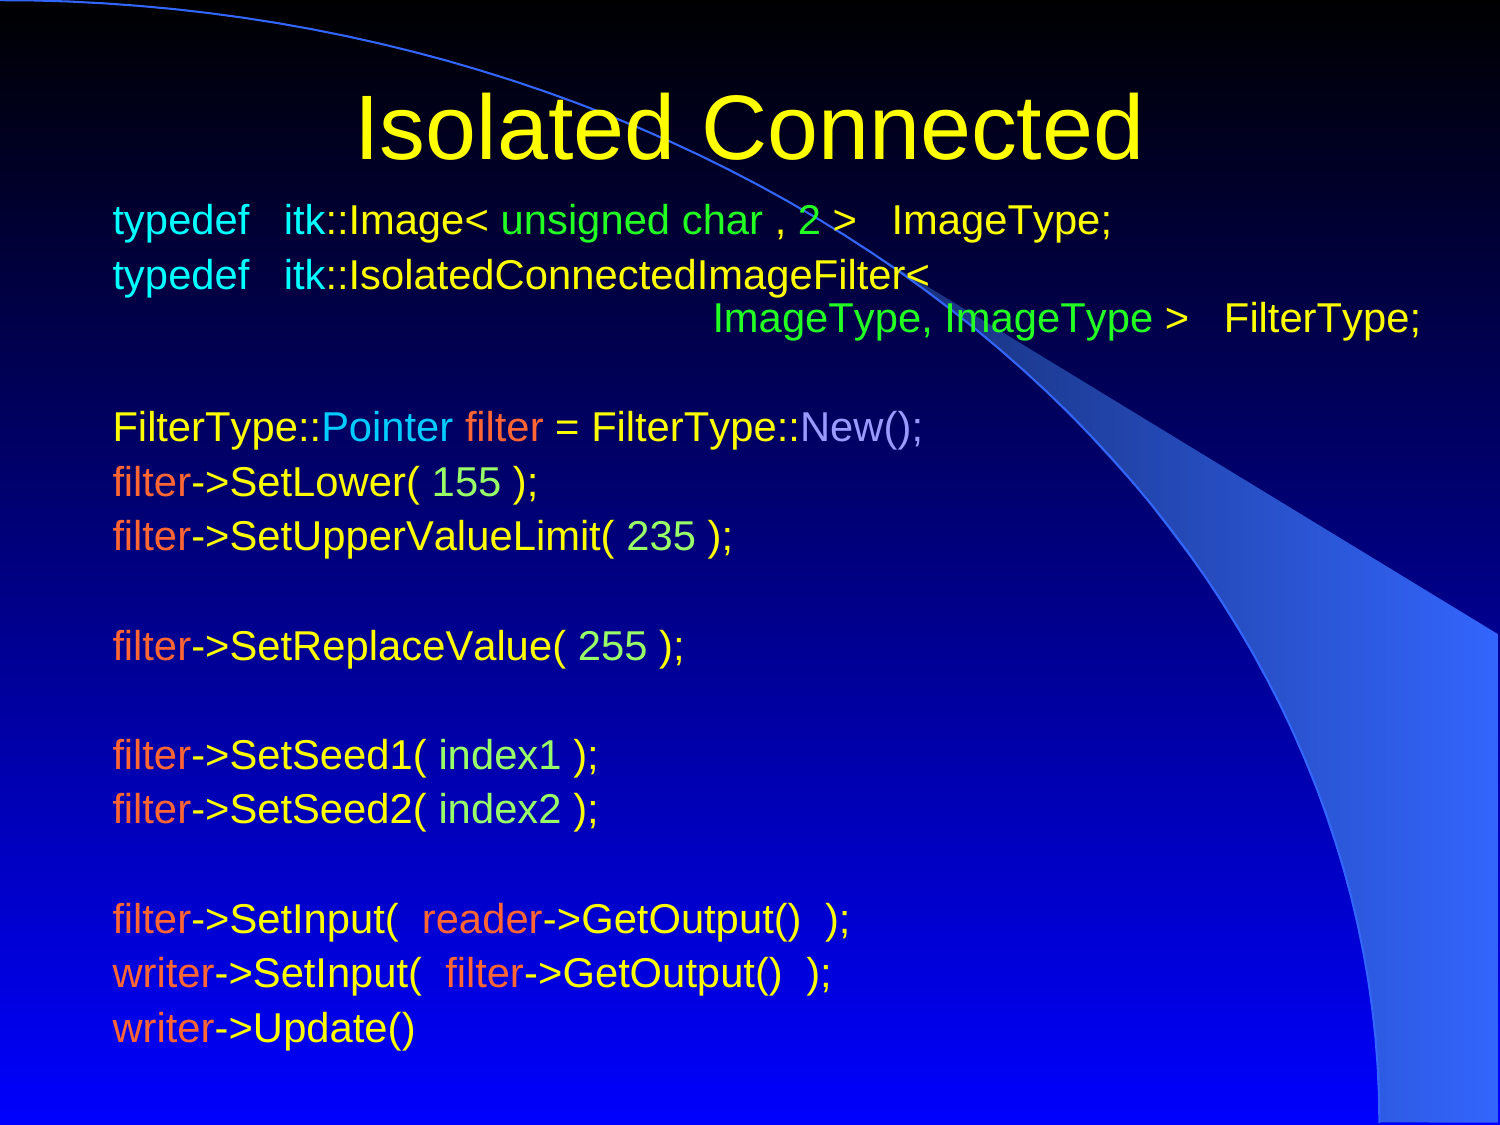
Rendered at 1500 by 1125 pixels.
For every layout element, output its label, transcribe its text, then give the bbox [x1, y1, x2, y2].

title Isolated Connected [112, 17, 1388, 245]
text_box typedef itk::Image< unsigned char , 2 > ImageType; typedef itk::IsolatedConnectedImageFilter< ImageType, ImageType > FilterType; FilterType::Pointer filter = FilterType::New(); filter->SetLower( 155 ); filter->SetUpperValueLimit( 235 ); filter->SetReplaceValue( 255 ); filter->SetSeed1( index1 ); filter->SetSeed2( index2 ); filter->SetInput( reader->GetOutput() ); writer->SetInput( filter->GetOutput() ); writer->Update() [112, 199, 1426, 1052]
